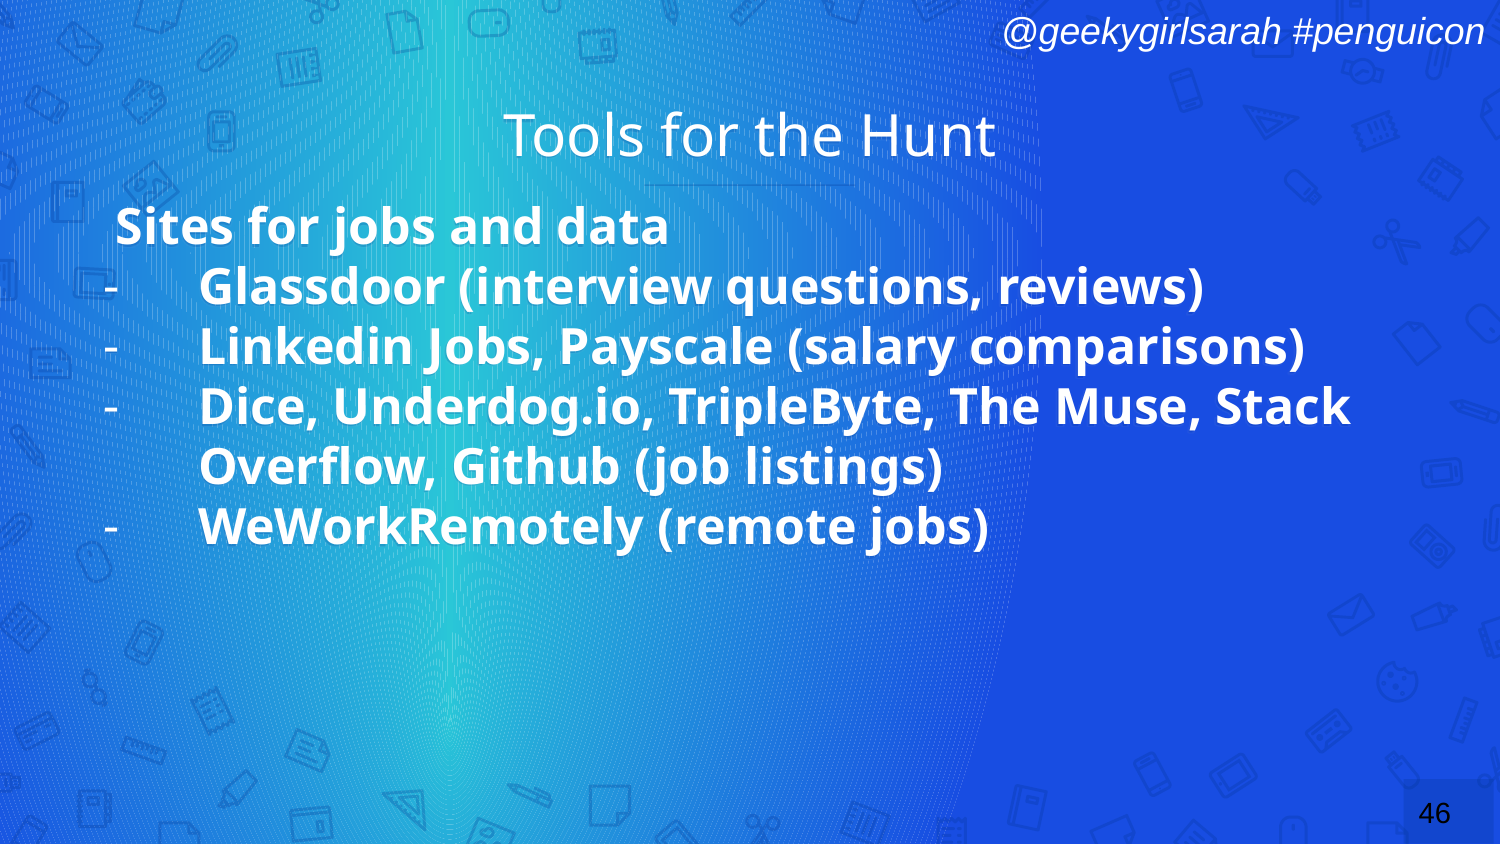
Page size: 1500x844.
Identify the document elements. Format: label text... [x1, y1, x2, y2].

slide_number <number> [1403, 779, 1494, 844]
list Sites for jobs and data Glassdoor (interview questions, reviews) Linkedin Jobs, Payscale (salary comparisons) Dice, Underdog.io, TripleByte, The Muse, Stack Overflow, Github (job listings) WeWorkRemotely (remote jobs) [88, 179, 1388, 722]
title Tools for the Hunt [61, 61, 1439, 184]
